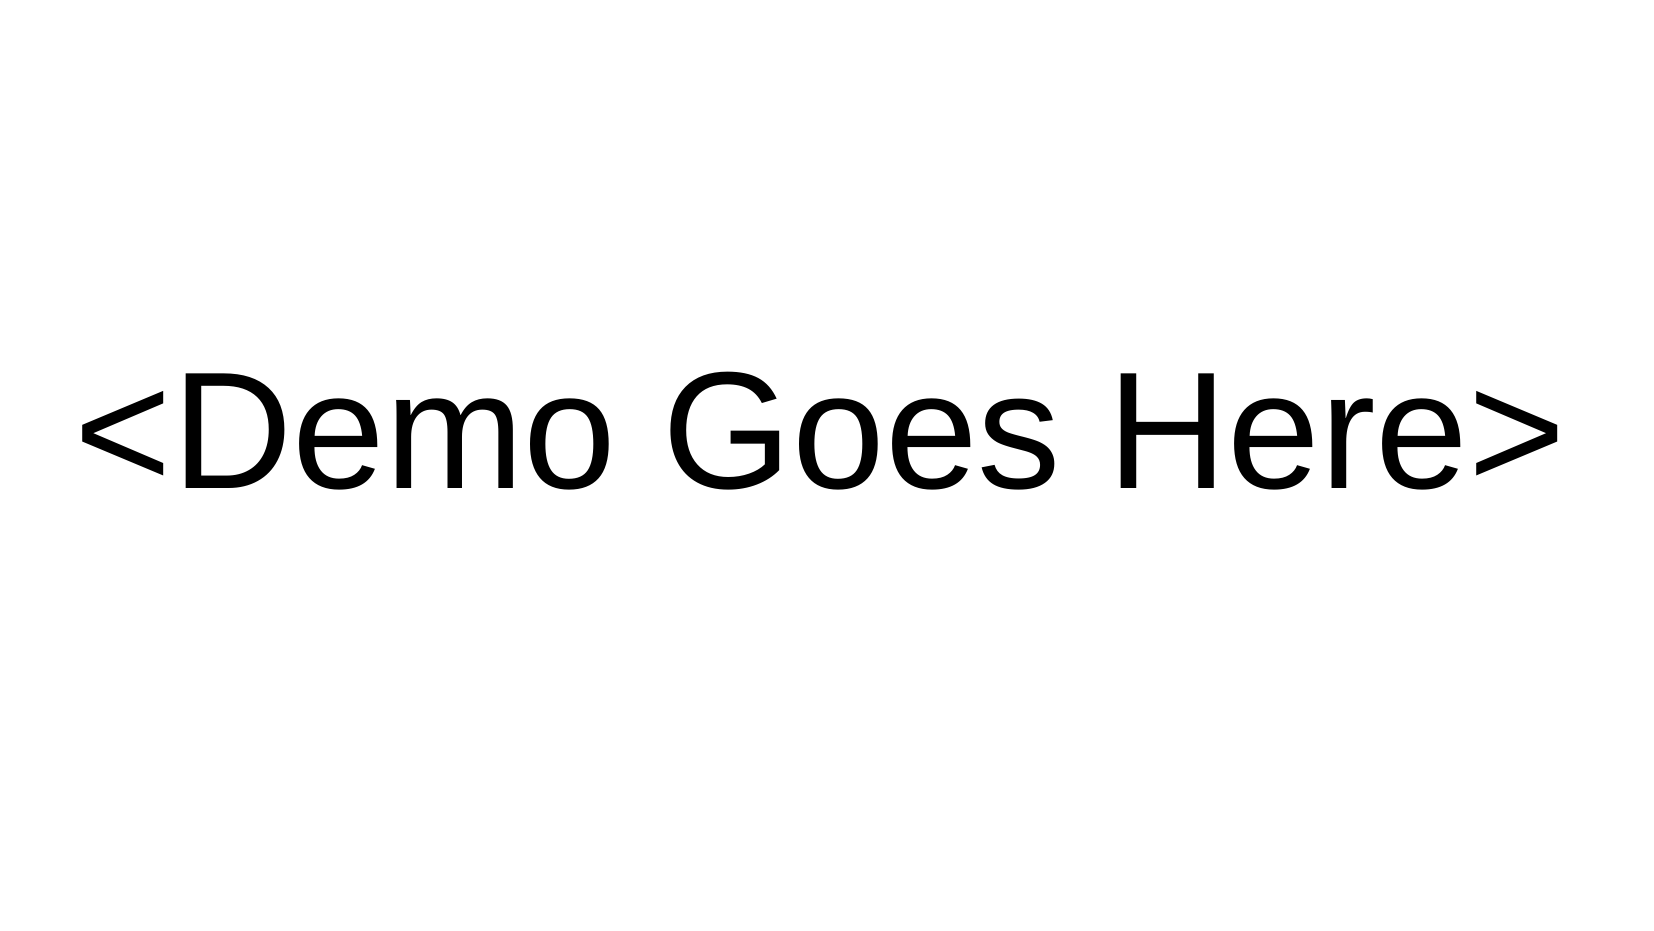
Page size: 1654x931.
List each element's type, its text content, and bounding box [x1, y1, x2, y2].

text_box <Demo Goes Here> [60, 330, 1606, 706]
